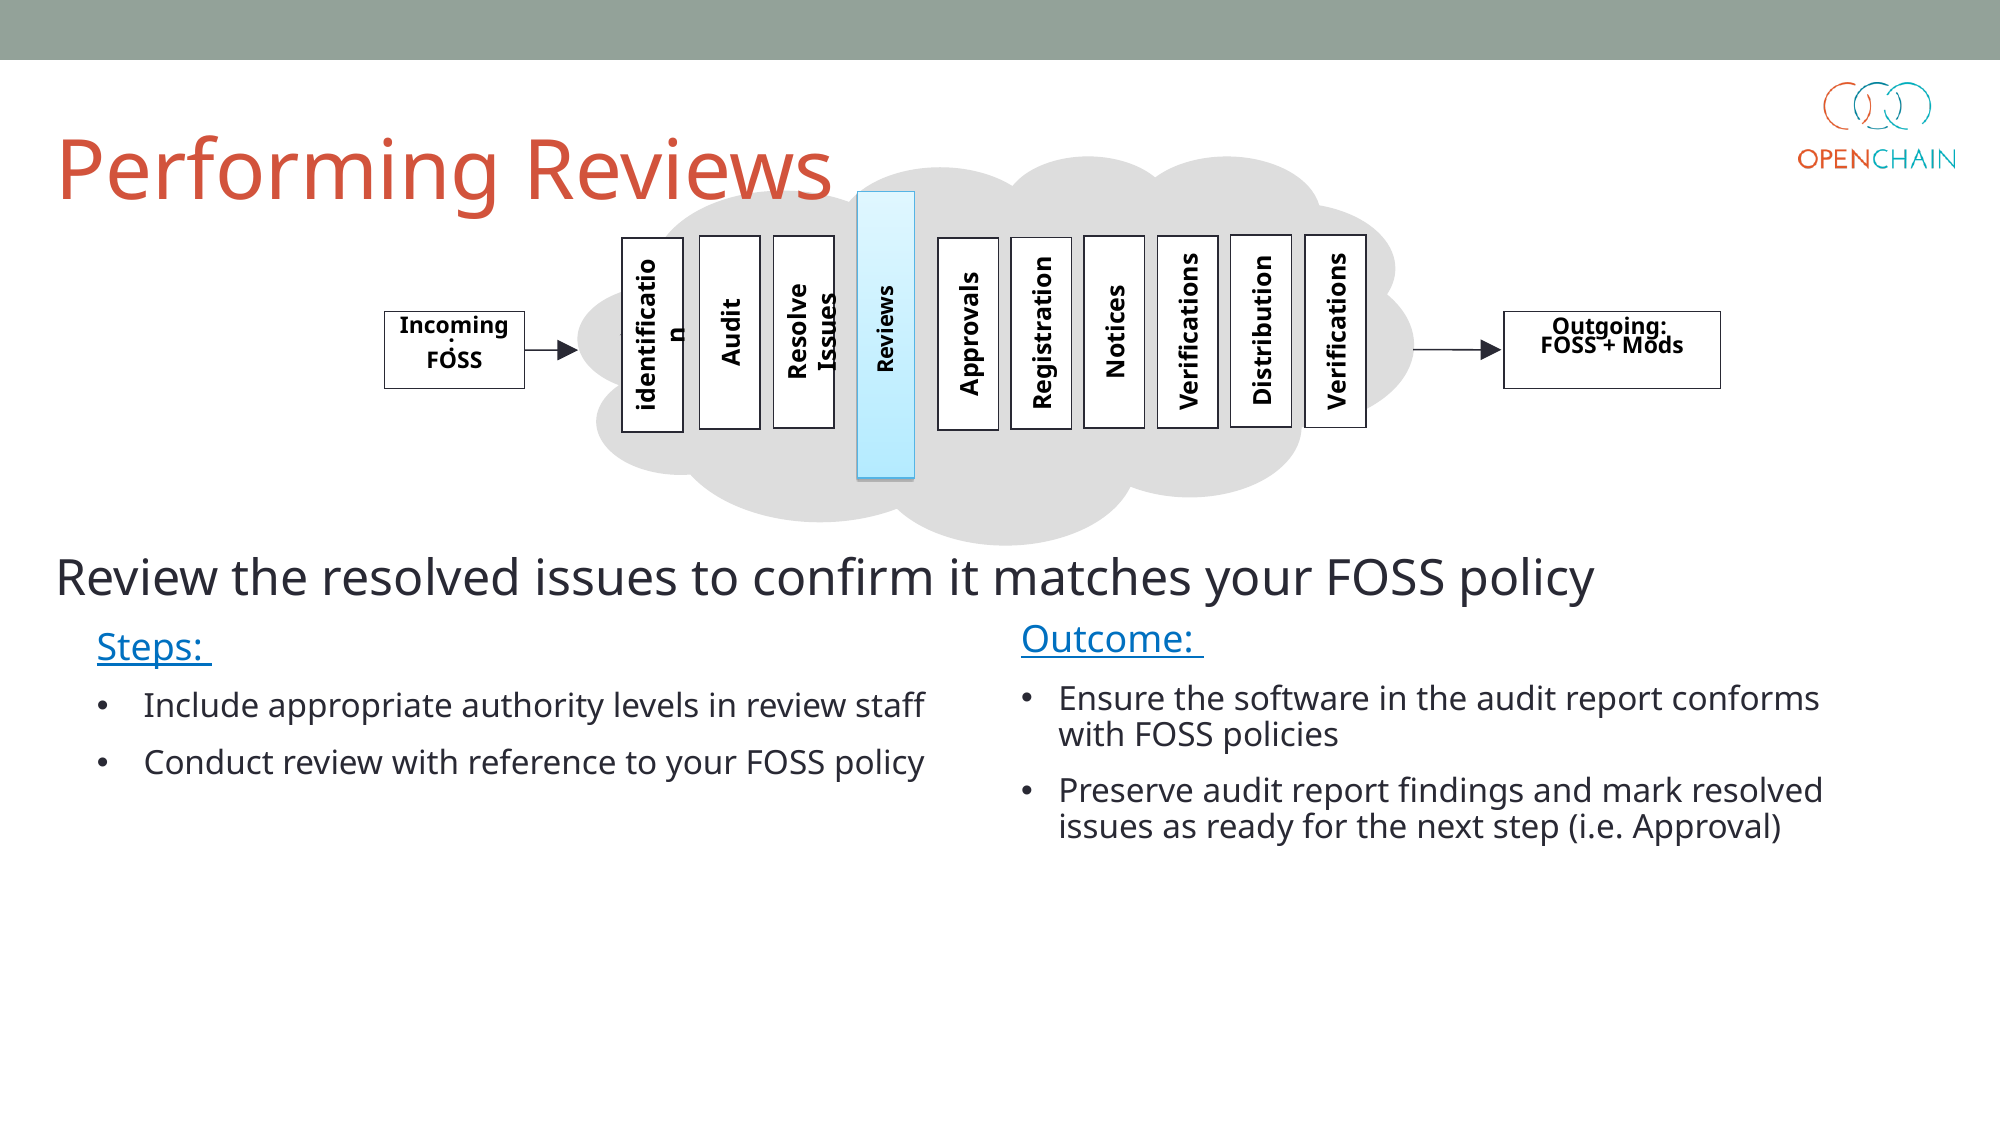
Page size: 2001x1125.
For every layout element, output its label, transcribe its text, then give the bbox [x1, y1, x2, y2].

text_box Approvals [937, 247, 999, 431]
text_box Resolve Issues [773, 247, 835, 429]
text_box Outgoing: FOSS + Mods [1504, 311, 1721, 389]
text_box Reviews [855, 247, 913, 474]
text_box [577, 247, 1305, 537]
text_box Review the resolved issues to confirm it matches your FOSS policy [40, 537, 2000, 614]
picture [1798, 82, 1955, 169]
text_box Outcome: Ensure the software in the audit report conforms with FOSS policies Preserve audit report findings and mark resolved issues as ready for the next step (i.e. Approval) [1005, 614, 1898, 1078]
text_box Notices [1084, 247, 1145, 429]
text_box Registration [1010, 247, 1072, 430]
text_box Verifications [1305, 247, 1366, 428]
text_box Verifications [1157, 247, 1219, 429]
text_box Incoming: FOSS [384, 311, 525, 389]
text_box Performing Reviews [40, 84, 1841, 247]
text_box Audit [699, 247, 760, 429]
text_box identification [622, 247, 683, 432]
text_box [1366, 247, 1415, 410]
text_box Steps: Include appropriate authority levels in review staff Conduct review with reference to your FOSS policy [81, 620, 961, 1075]
text_box Distribution [1230, 247, 1292, 428]
